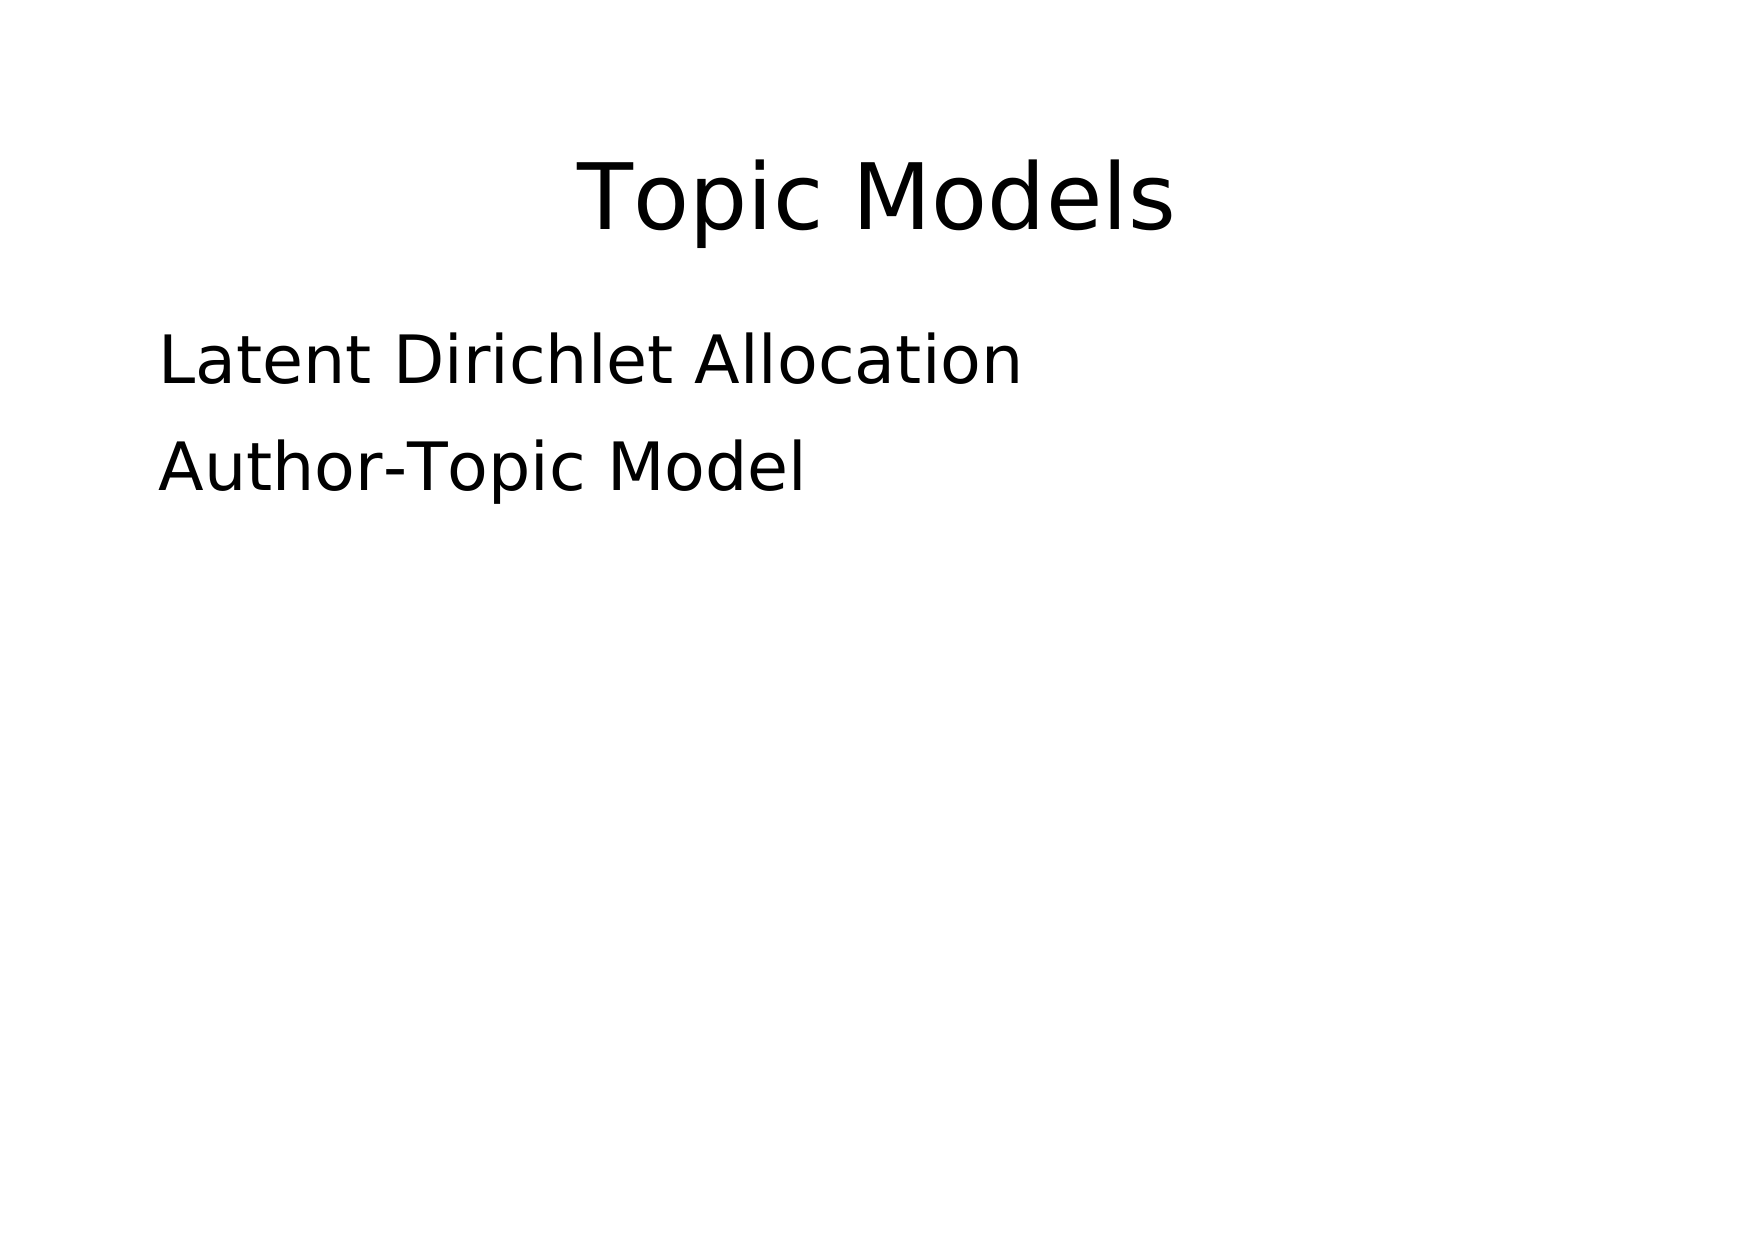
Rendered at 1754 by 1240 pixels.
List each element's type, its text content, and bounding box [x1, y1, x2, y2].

list Latent Dirichlet Allocation Author-Topic Model [140, 321, 1614, 1047]
title Topic Models [140, 111, 1614, 284]
